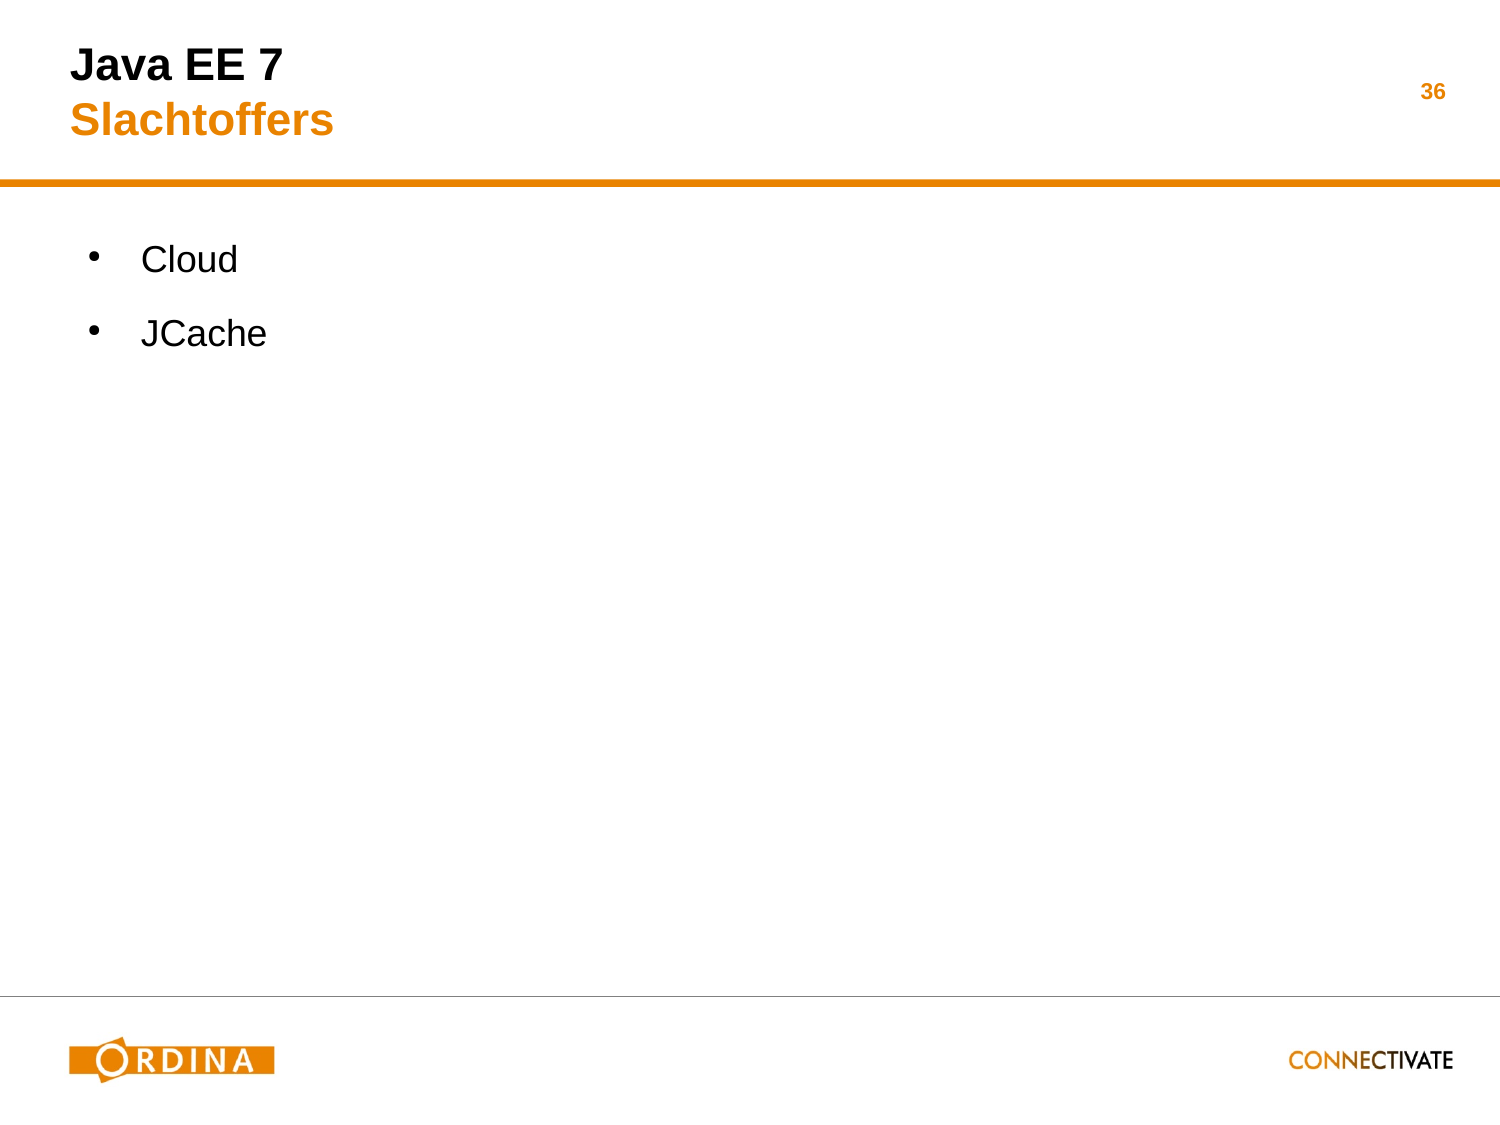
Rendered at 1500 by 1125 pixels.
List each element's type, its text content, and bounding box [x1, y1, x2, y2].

title Java EE 7 Slachtoffers [54, 0, 1397, 180]
picture [64, 1032, 279, 1087]
picture [1287, 1048, 1455, 1071]
list Cloud JCache [54, 227, 1462, 979]
slide_number <number> [1397, 69, 1462, 121]
